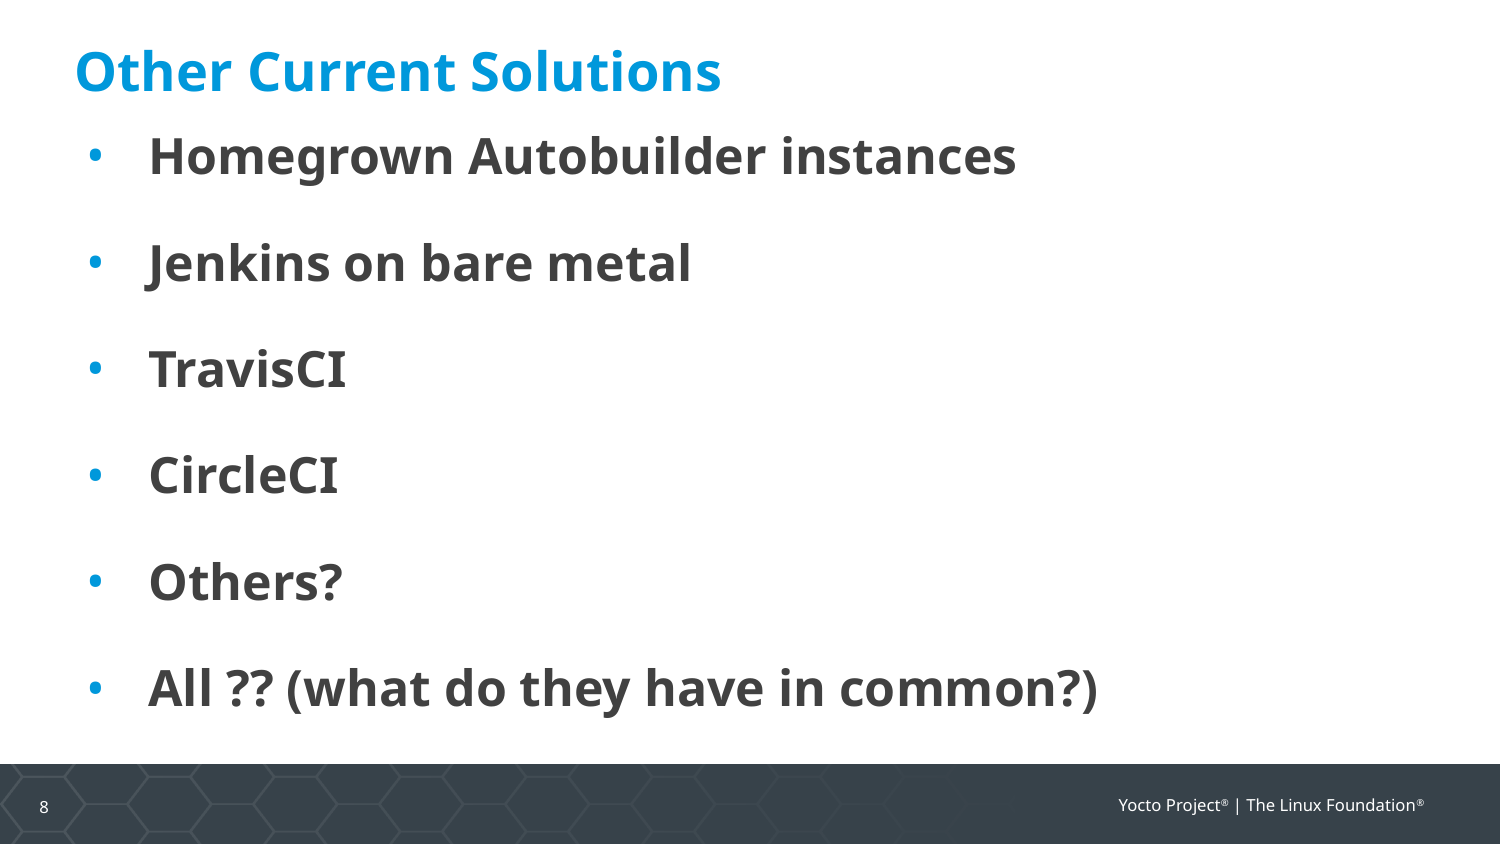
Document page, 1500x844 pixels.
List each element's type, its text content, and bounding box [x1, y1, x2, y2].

list Homegrown Autobuilder instances Jenkins on bare metal TravisCI CircleCI Others? All ?? (what do they have in common?) [73, 115, 1425, 734]
title Other Current Solutions [74, 37, 1425, 114]
picture [0, 0, 1500, 844]
